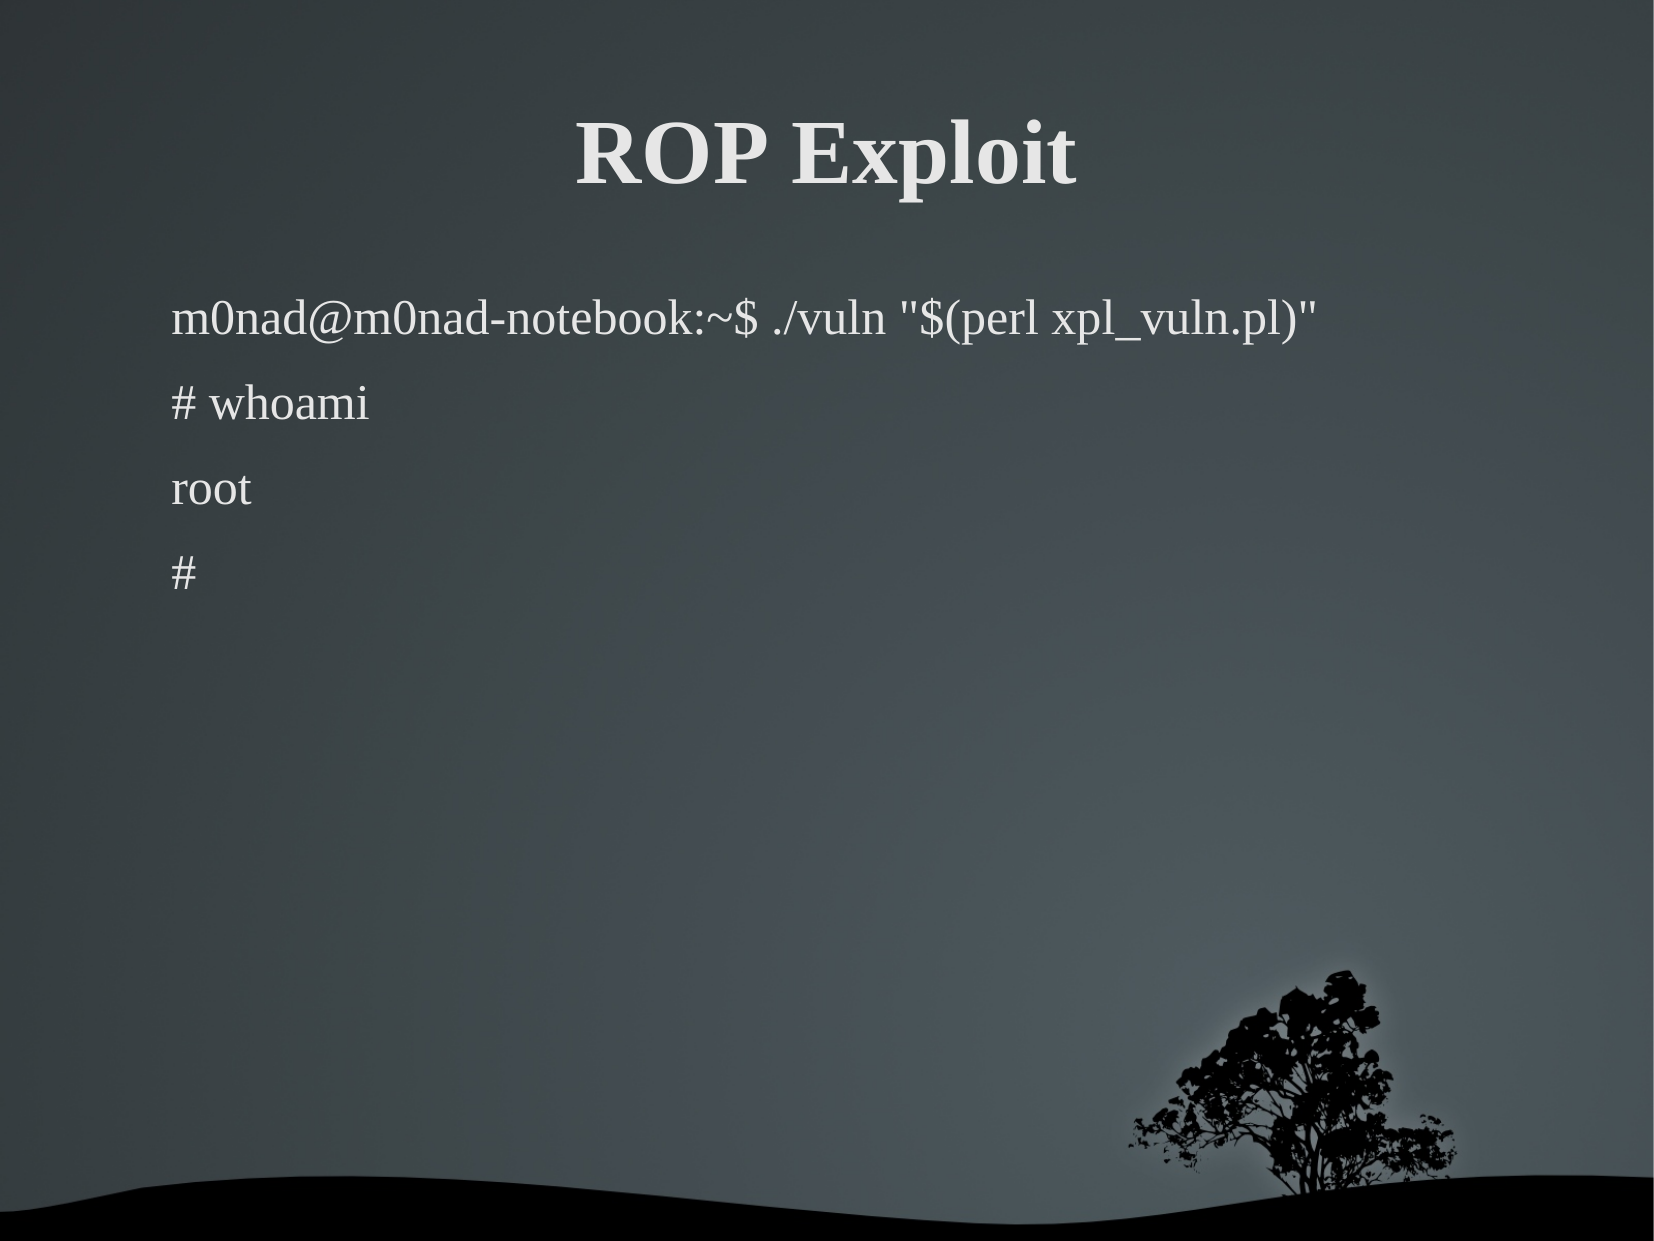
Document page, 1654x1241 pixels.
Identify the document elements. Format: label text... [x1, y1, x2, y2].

title ROP Exploit [82, 49, 1571, 257]
picture [0, 0, 1654, 1241]
list m0nad@m0nad-notebook:~$ ./vuln "$(perl xpl_vuln.pl)" # whoami root # [82, 290, 1571, 1109]
